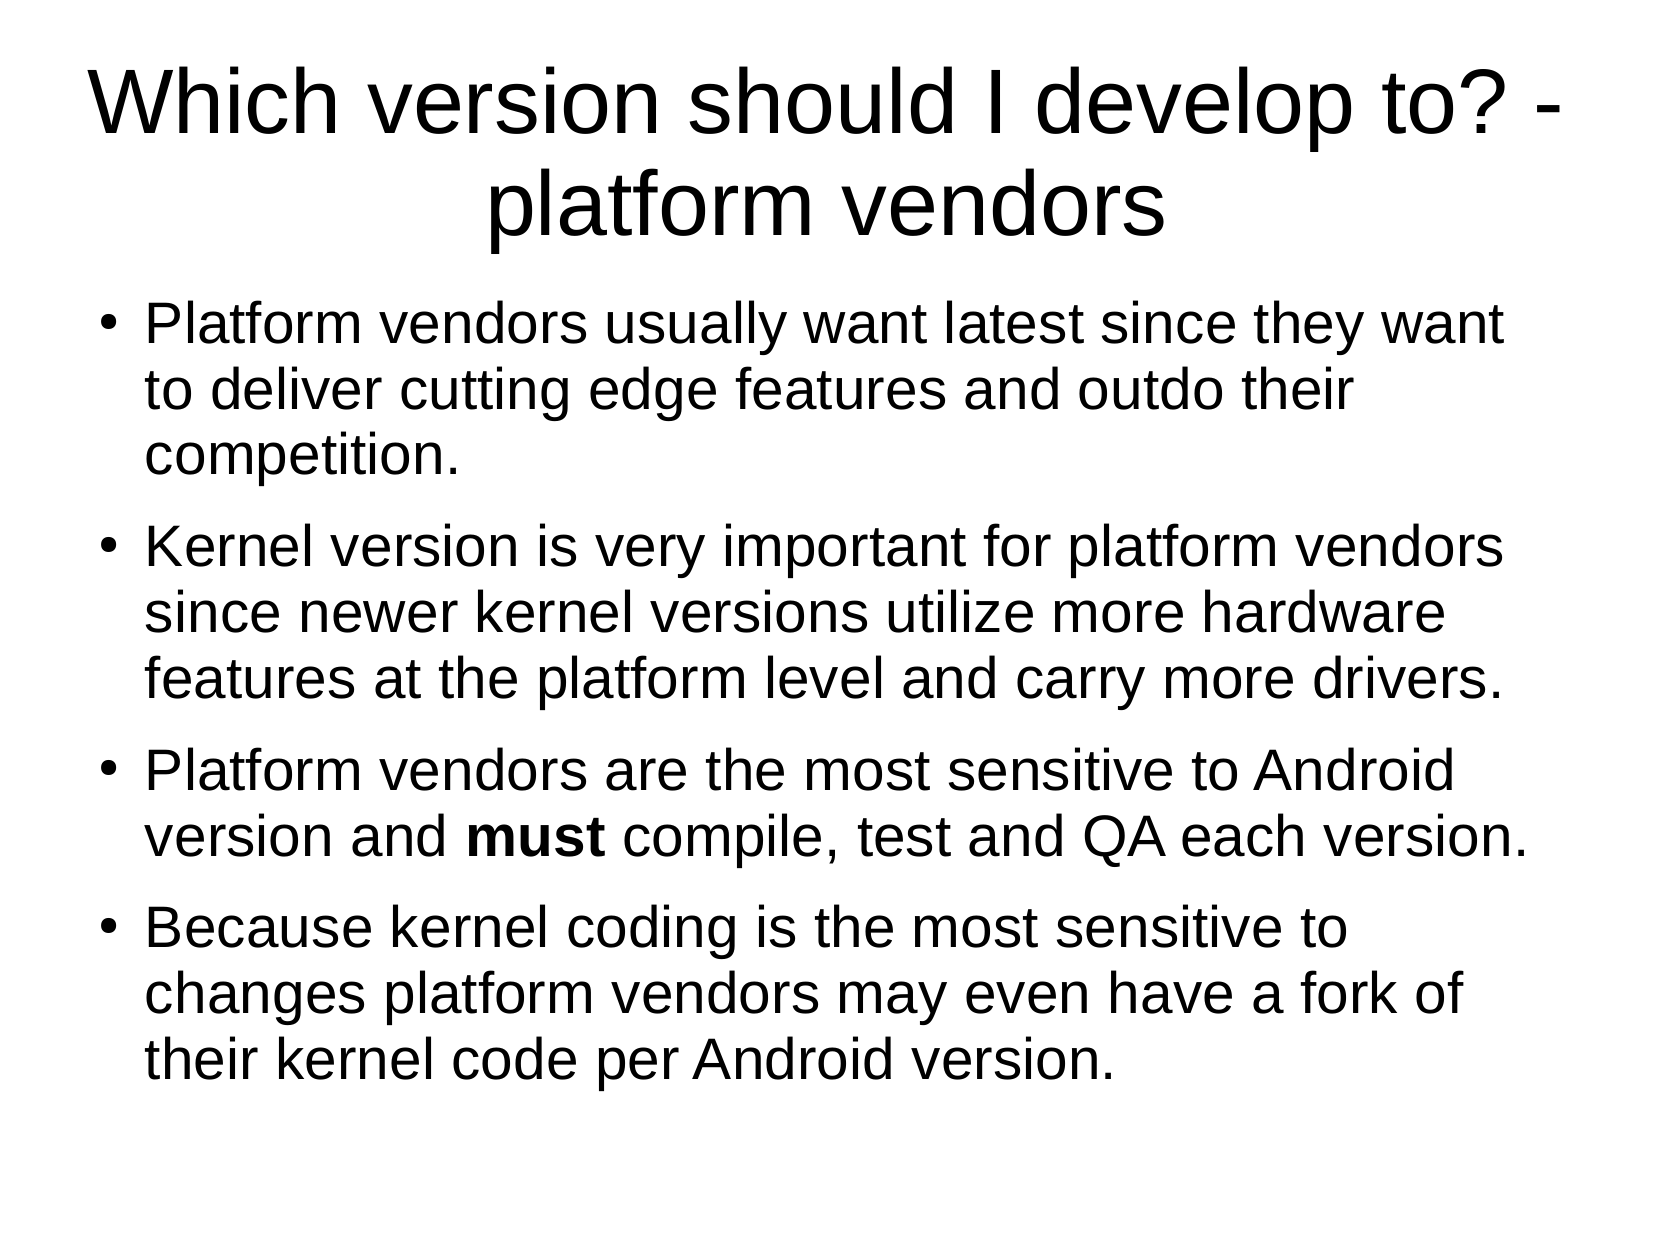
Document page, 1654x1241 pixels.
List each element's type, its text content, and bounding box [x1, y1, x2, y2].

title Which version should I develop to? - platform vendors [82, 49, 1571, 257]
list Platform vendors usually want latest since they want to deliver cutting edge features and outdo their competition. Kernel version is very important for platform vendors since newer kernel versions utilize more hardware features at the platform level and carry more drivers. Platform vendors are the most sensitive to Android version and must compile, test and QA each version. Because kernel coding is the most sensitive to changes platform vendors may even have a fork of their kernel code per Android version. [82, 290, 1571, 1109]
